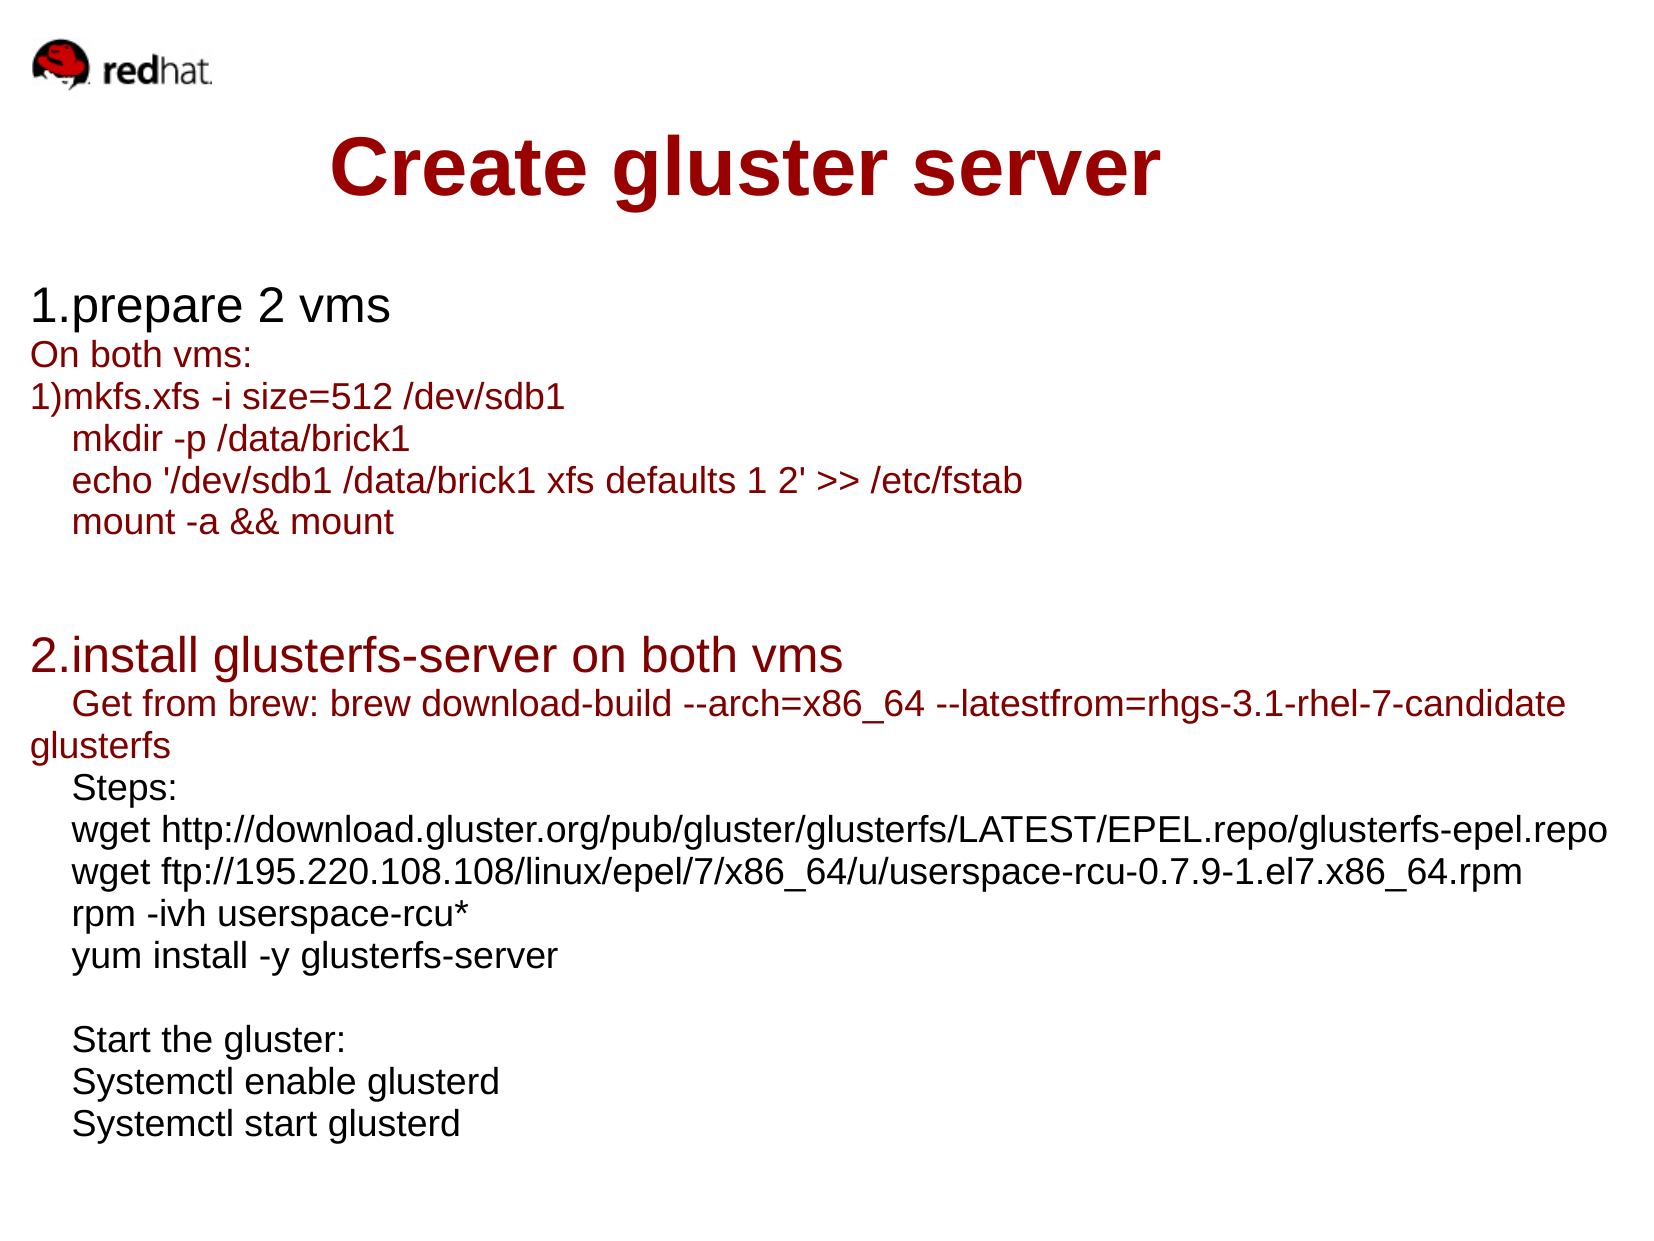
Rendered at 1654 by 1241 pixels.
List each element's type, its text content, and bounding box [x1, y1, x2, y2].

text_box 1.prepare 2 vms On both vms: 1)mkfs.xfs -i size=512 /dev/sdb1 mkdir -p /data/brick1 echo '/dev/sdb1 /data/brick1 xfs defaults 1 2' >> /etc/fstab mount -a && mount 2.install glusterfs-server on both vms Get from brew: brew download-build --arch=x86_64 --latestfrom=rhgs-3.1-rhel-7-candidate glusterfs Steps: wget http://download.gluster.org/pub/gluster/glusterfs/LATEST/EPEL.repo/glusterfs-epel.repo wget ftp://195.220.108.108/linux/epel/7/x86_64/u/userspace-rcu-0.7.9-1.el7.x86_64.rpm rpm -ivh userspace-rcu* yum install -y glusterfs-server Start the gluster: Systemctl enable glusterd Systemctl start glusterd [15, 270, 1654, 1153]
text_box Create gluster server [150, 112, 1313, 226]
picture [31, 37, 212, 98]
